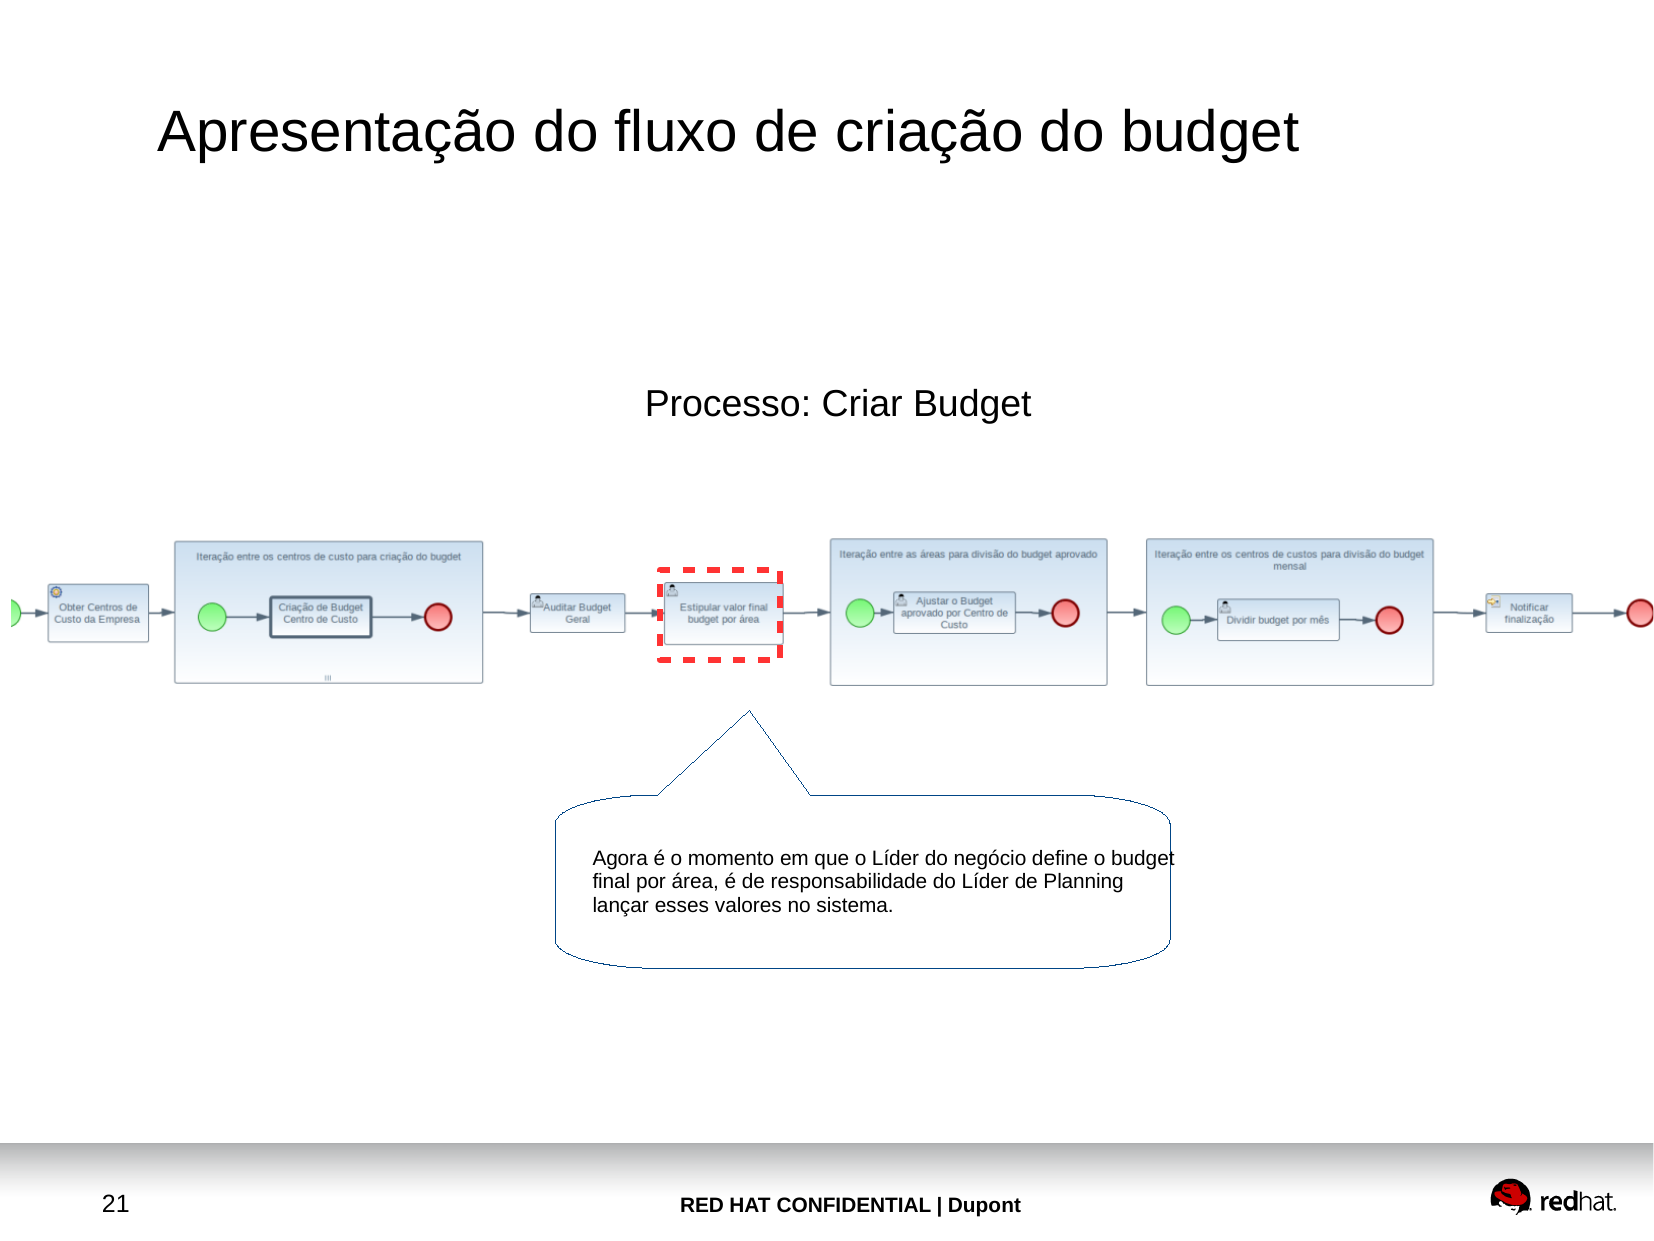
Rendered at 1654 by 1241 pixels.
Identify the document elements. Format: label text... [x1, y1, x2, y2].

picture [0, 1143, 1654, 1241]
picture [11, 521, 1654, 691]
text_box Processo: Criar Budget [630, 375, 1058, 432]
text_box Apresentação do fluxo de criação do budget [82, 37, 1571, 226]
text_box Agora é o momento em que o Líder do negócio define o budget final por área, é de responsabilidade do Líder de Planning lançar esses valores no sistema. [555, 710, 1171, 969]
